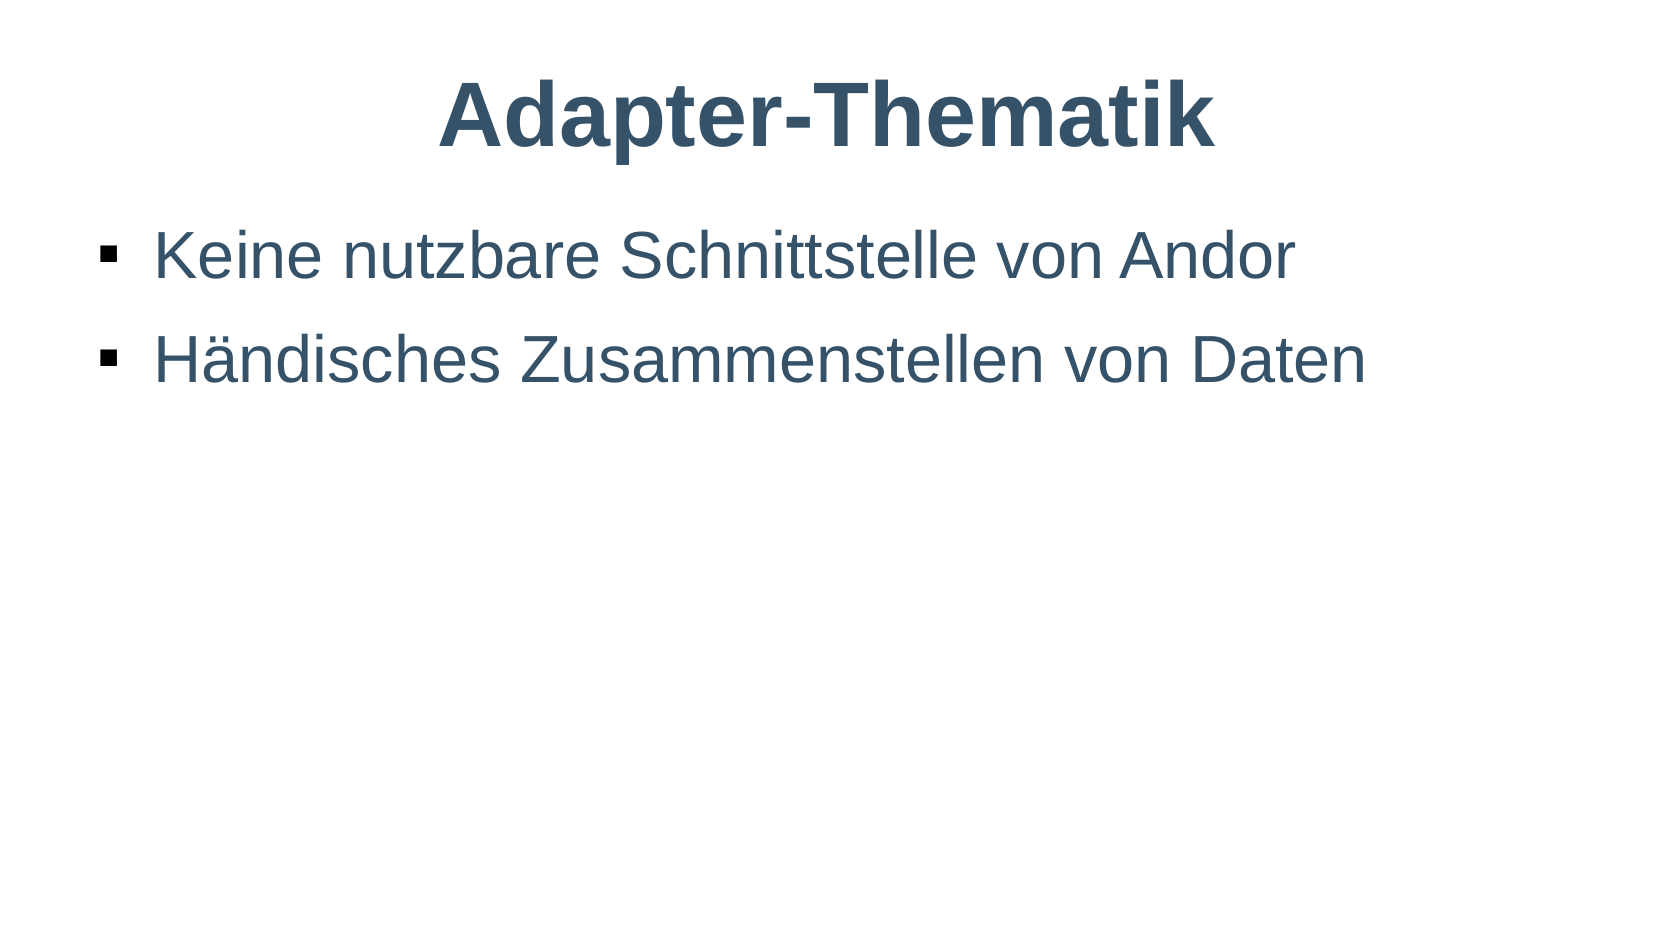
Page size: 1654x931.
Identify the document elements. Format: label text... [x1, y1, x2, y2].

title Adapter-Thematik [82, 37, 1571, 193]
list Keine nutzbare Schnittstelle von Andor Händisches Zusammenstellen von Daten [82, 217, 1571, 758]
